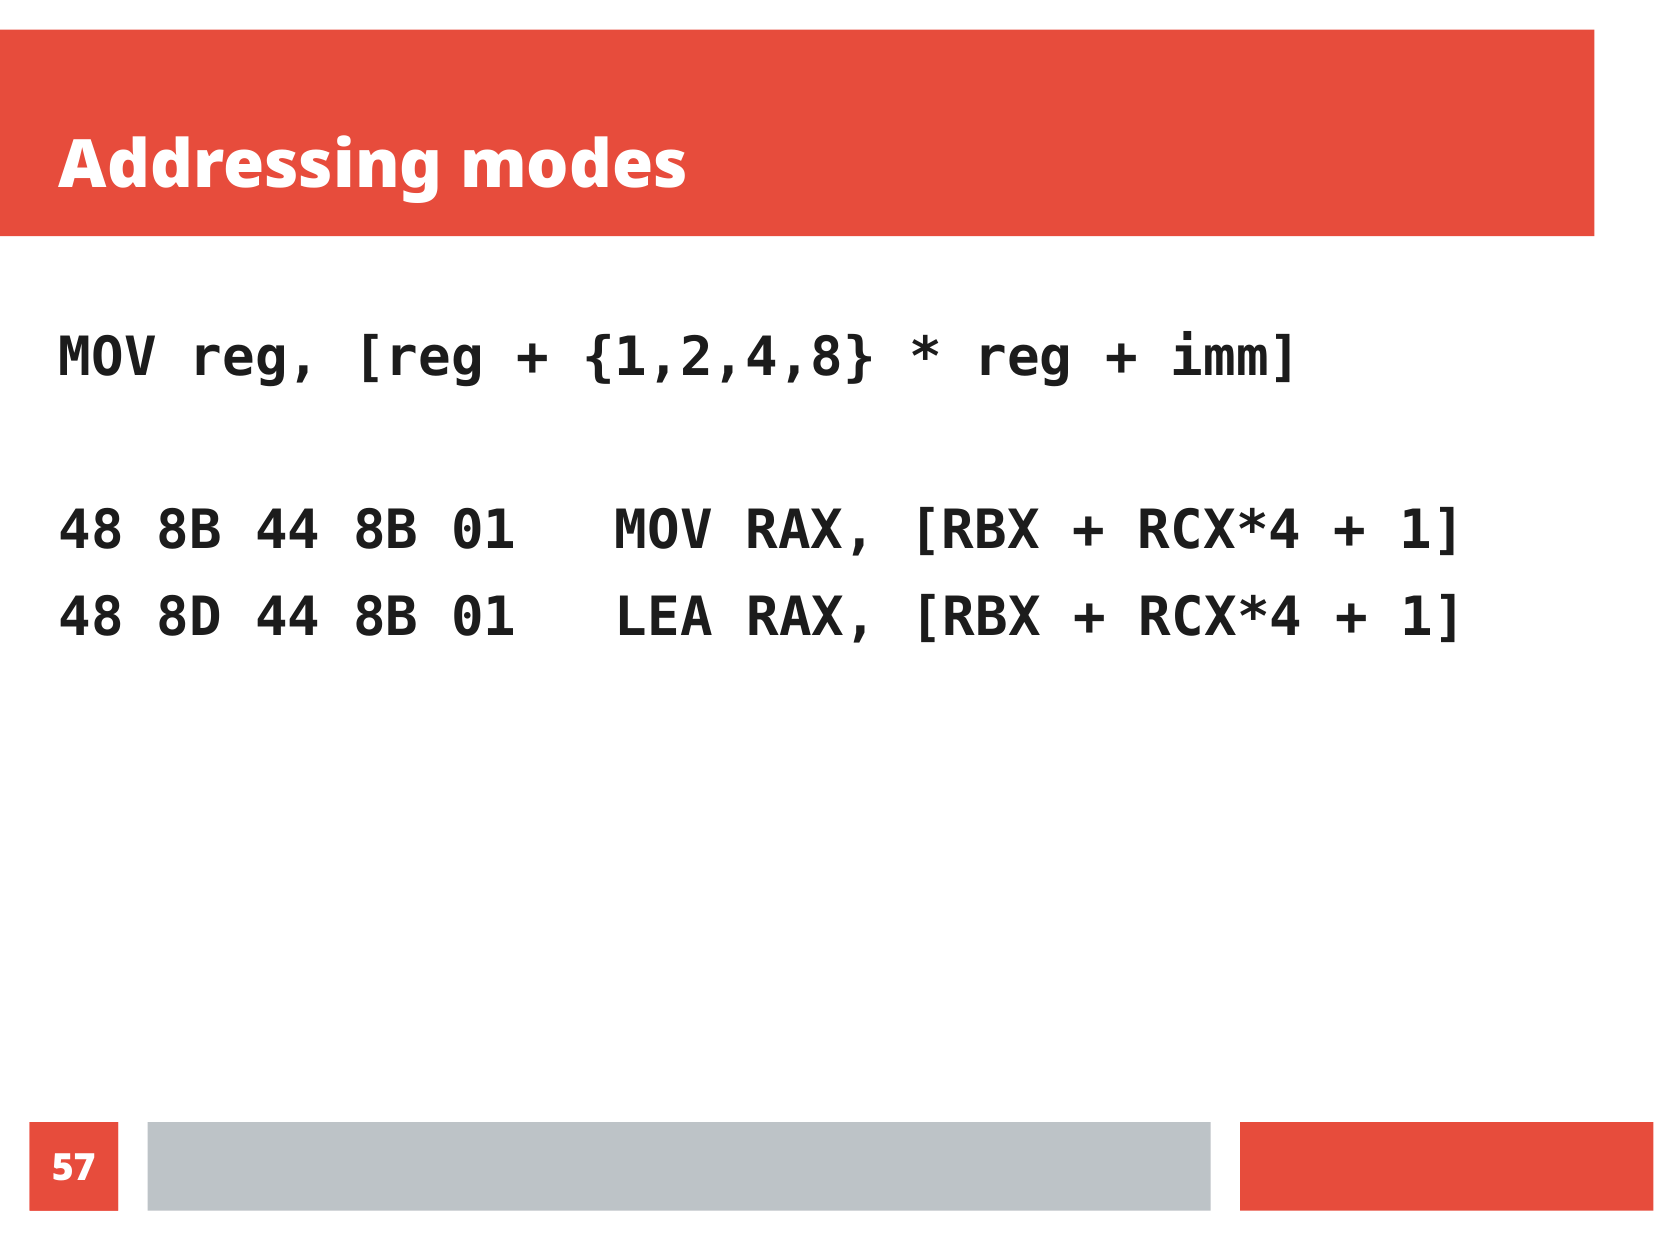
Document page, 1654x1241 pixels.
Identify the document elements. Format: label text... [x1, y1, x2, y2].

list MOV reg, [reg + {1,2,4,8} * reg + imm] 48 8B 44 8B 01 MOV RAX, [RBX + RCX*4 + 1] 48 8D 44 8B 01 LEA RAX, [RBX + RCX*4 + 1] [59, 324, 1565, 1093]
title Addressing modes [59, 59, 1595, 207]
